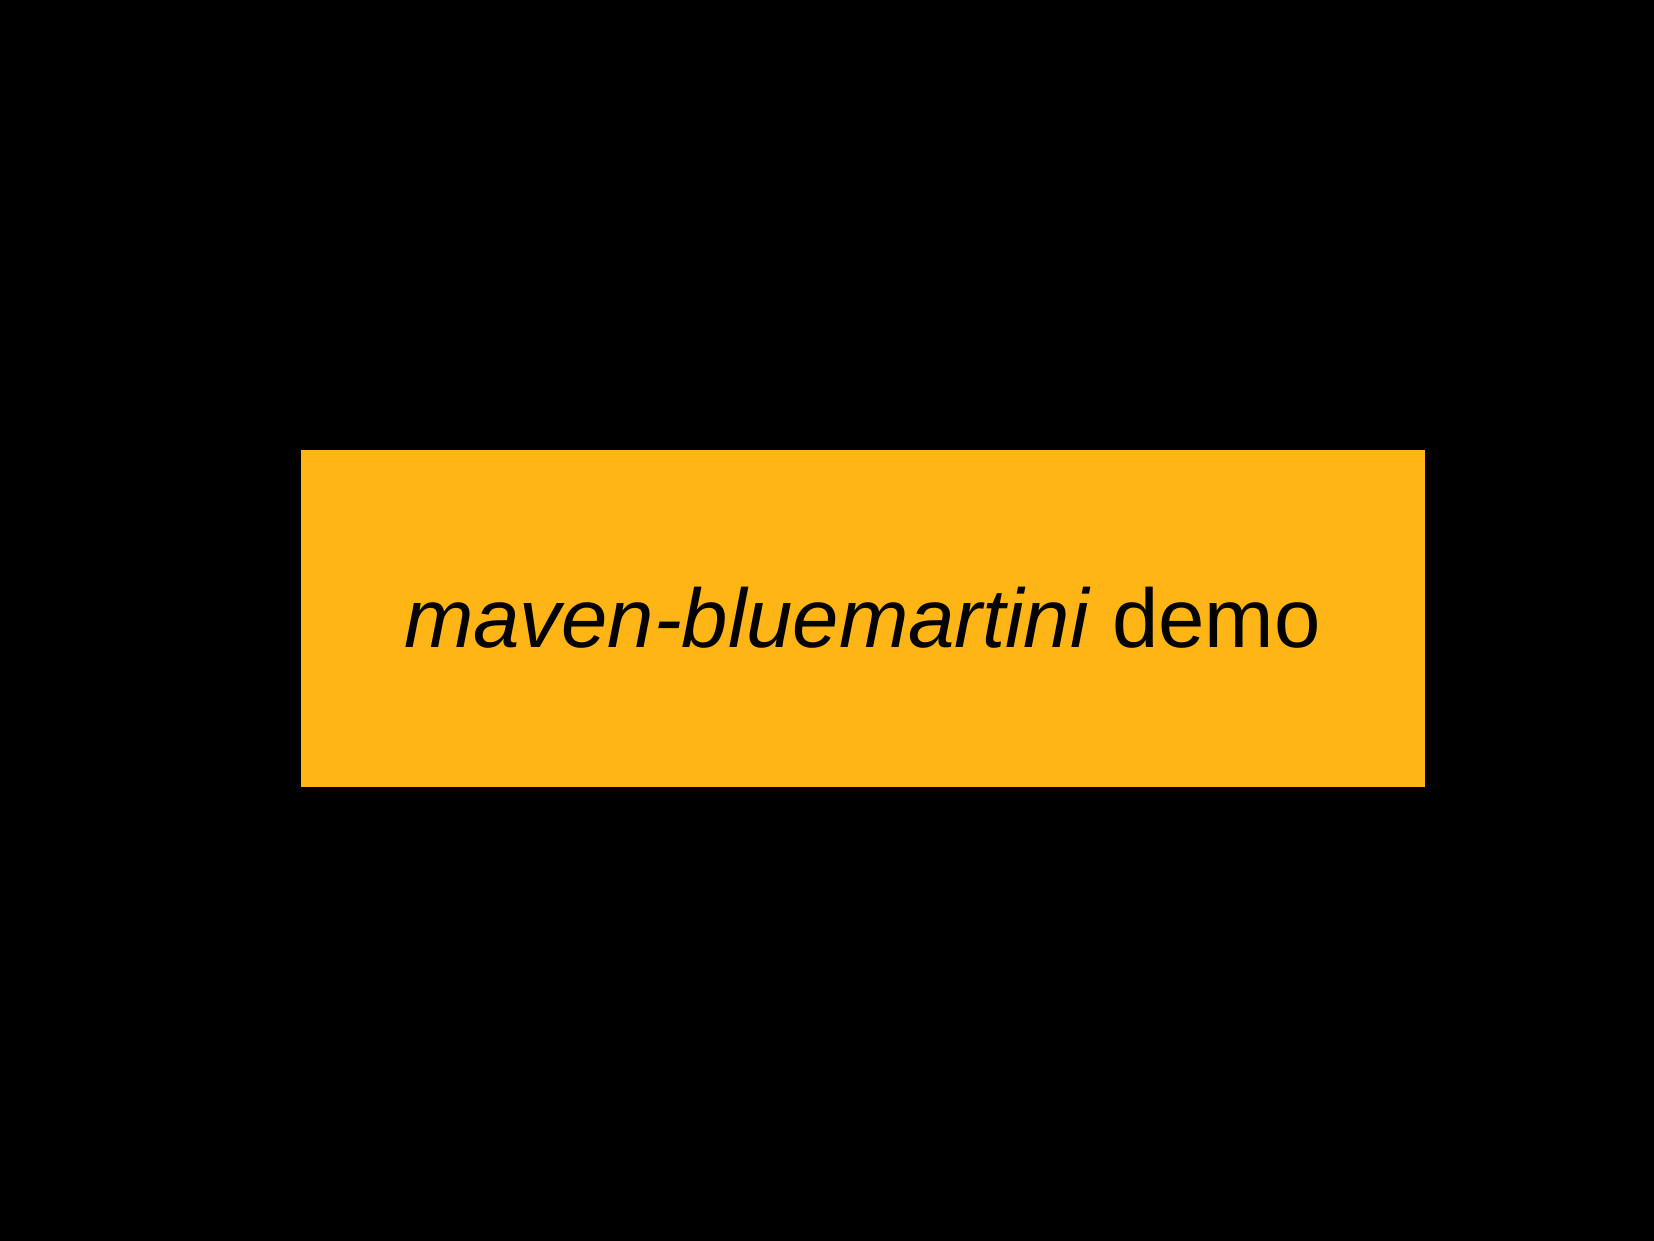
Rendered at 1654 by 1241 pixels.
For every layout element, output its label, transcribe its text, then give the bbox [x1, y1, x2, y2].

text_box maven-bluemartini demo [300, 449, 1426, 788]
text_box [0, 0, 1654, 1241]
